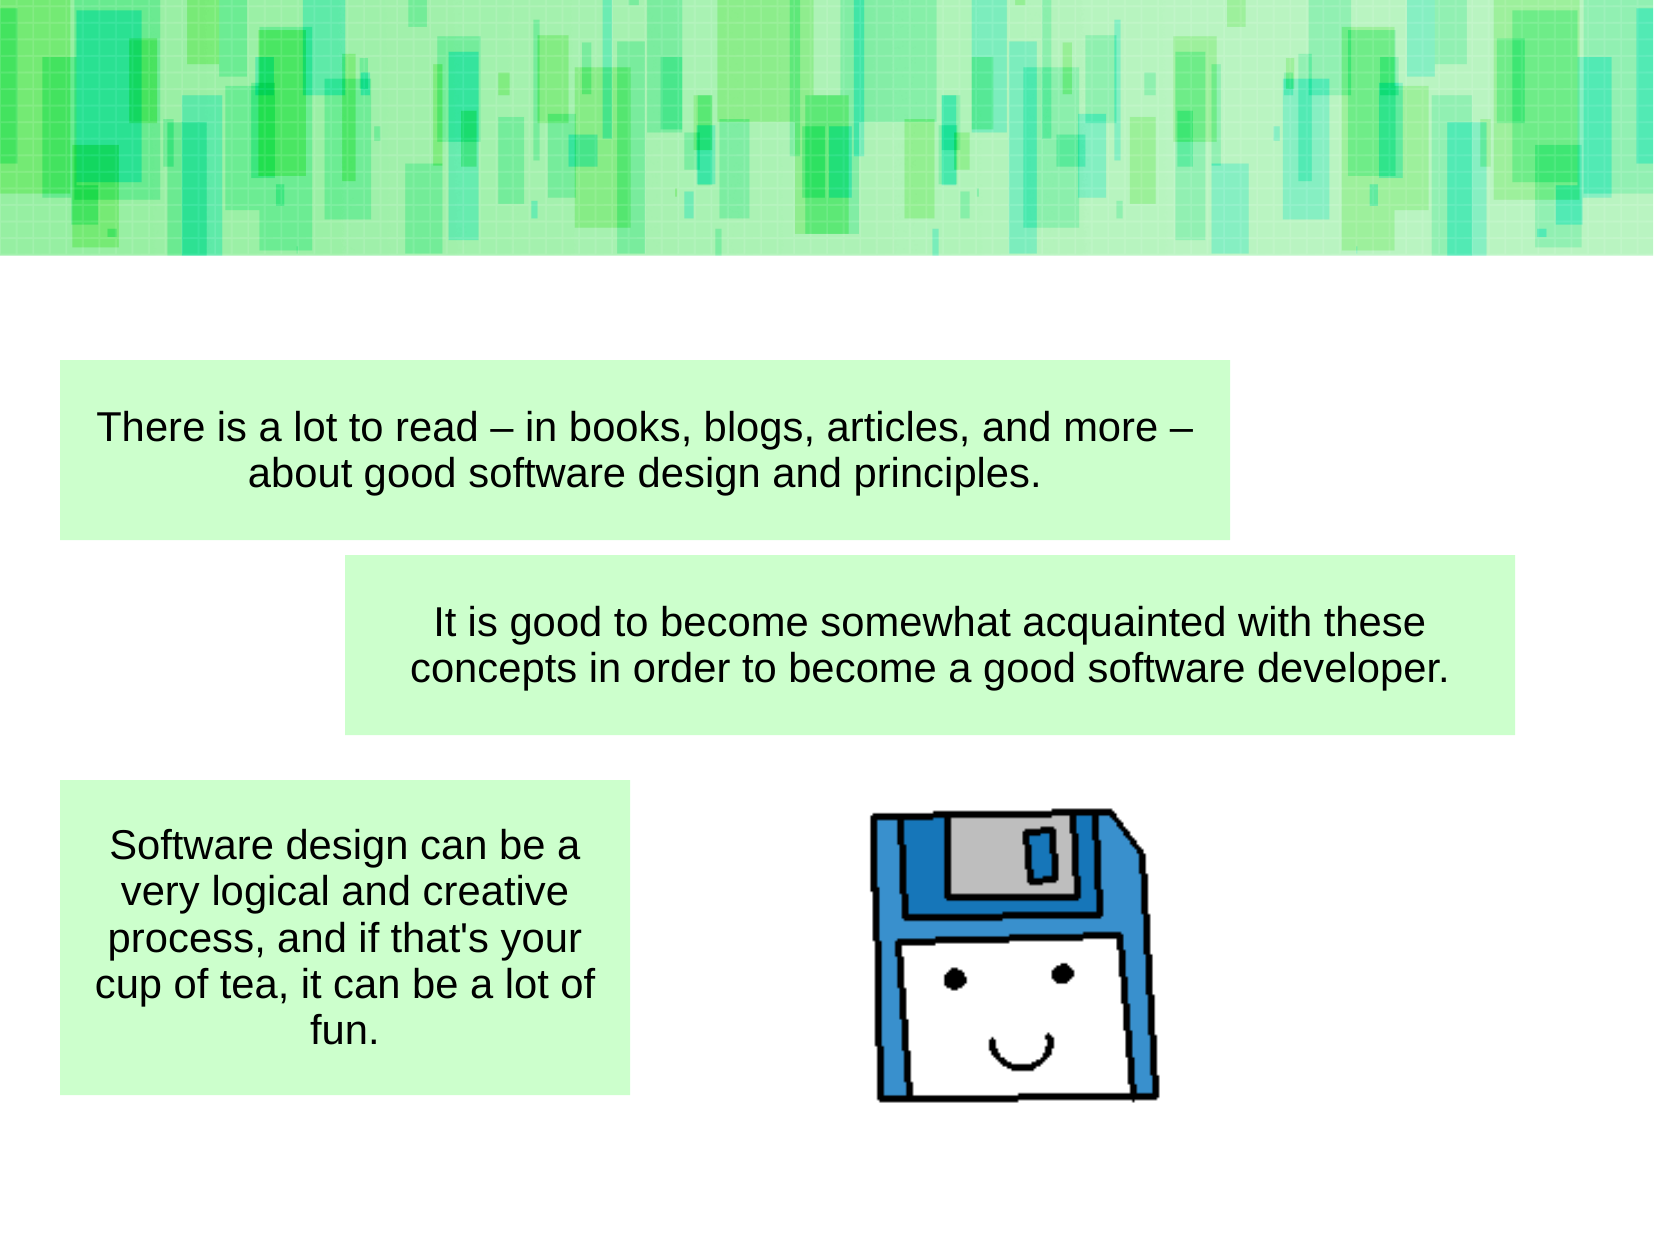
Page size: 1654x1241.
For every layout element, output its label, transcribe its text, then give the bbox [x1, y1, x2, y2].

text_box There is a lot to read – in books, blogs, articles, and more – about good software design and principles. [60, 360, 1231, 541]
text_box Software design can be a very logical and creative process, and if that's your cup of tea, it can be a lot of fun. [60, 780, 631, 1096]
text_box It is good to become somewhat acquainted with these concepts in order to become a good software developer. [345, 555, 1516, 736]
picture [0, 0, 1654, 1241]
